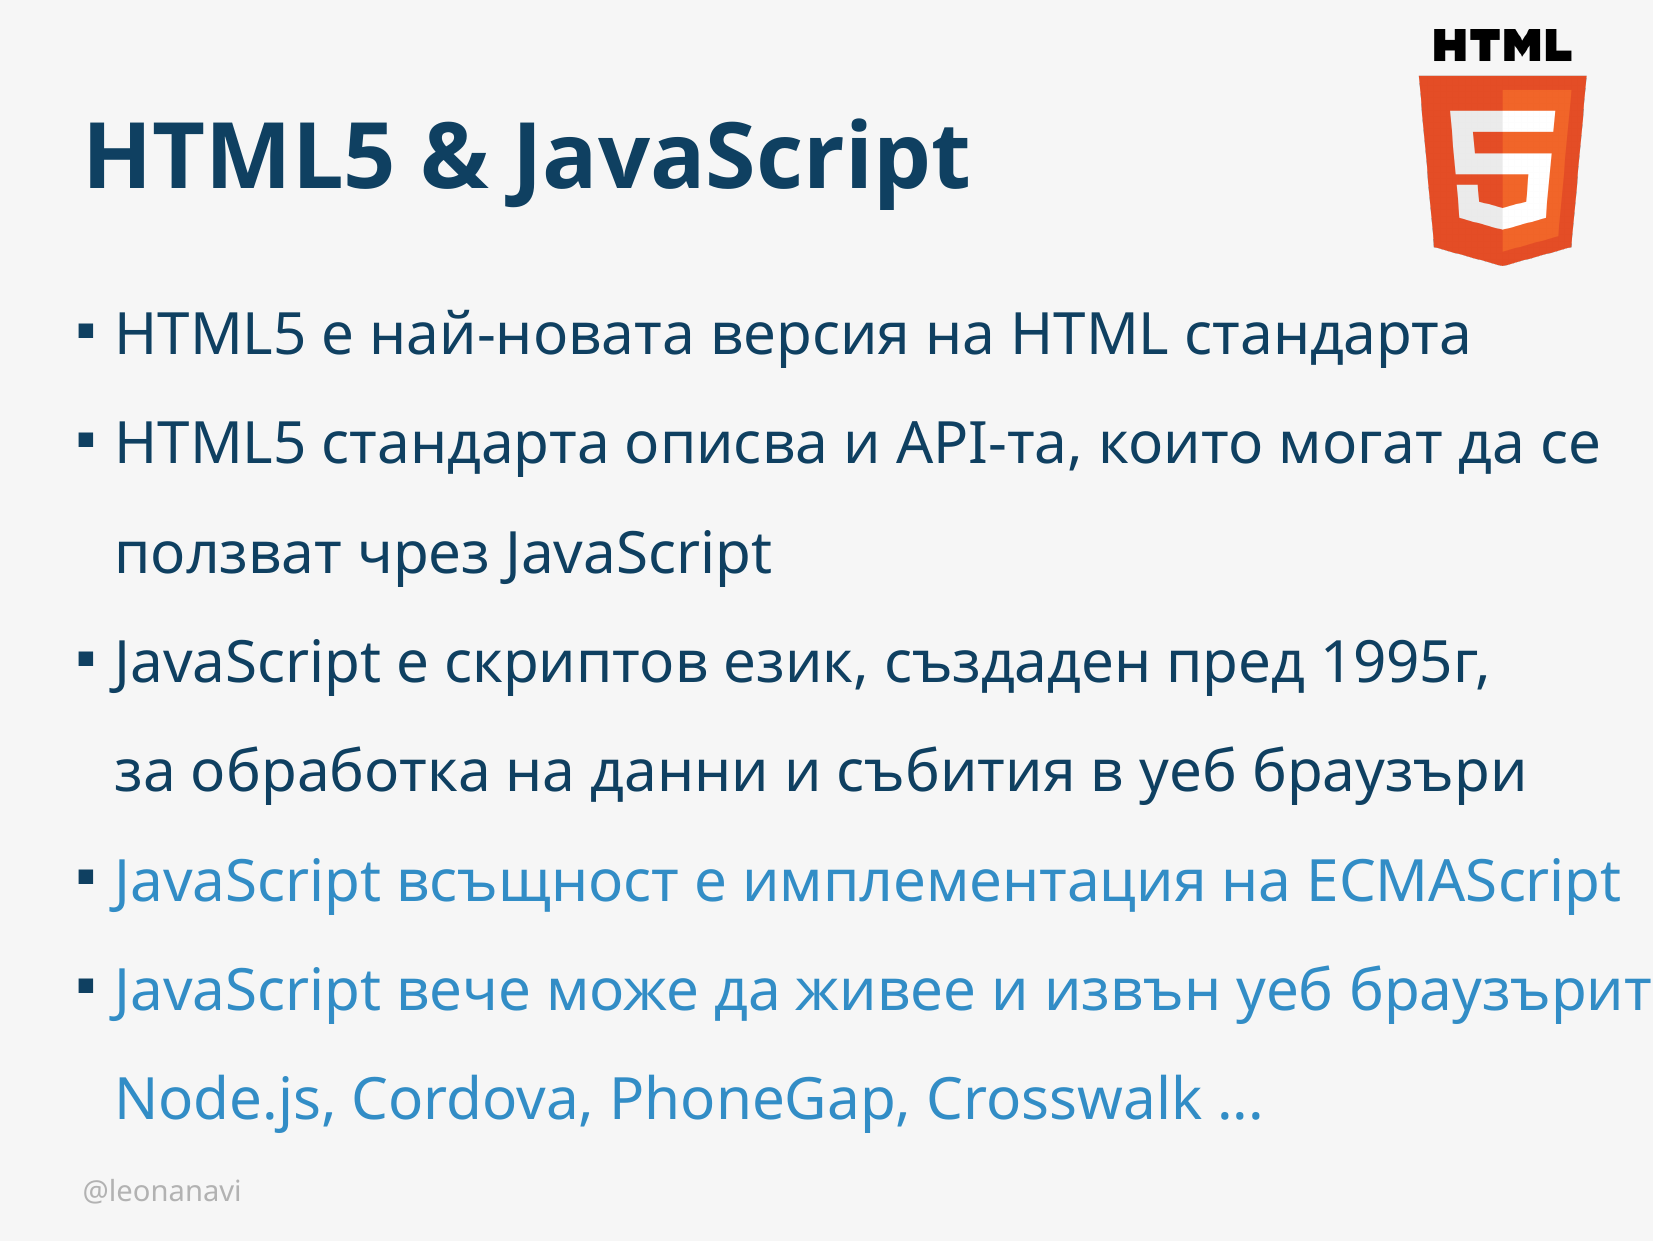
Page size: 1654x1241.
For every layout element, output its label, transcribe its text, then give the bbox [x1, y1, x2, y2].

title HTML5 & JavaScript [82, 49, 1384, 257]
picture [1384, 29, 1621, 266]
text_box HTML5 е най-новата версия на HTML стандарта HTML5 стандарта описва и API-та, които могат да се ползват чрез JavaScript JavaScript е скриптов език, създаден пред 1995г, за обработка на данни и събития в уеб браузъри JavaScript всъщност е имплементация на ECMAScript JavaScript вече може да живее и извън уеб браузърите: Node.js, Cordova, PhoneGap, Crosswalk ... [63, 285, 1652, 1222]
